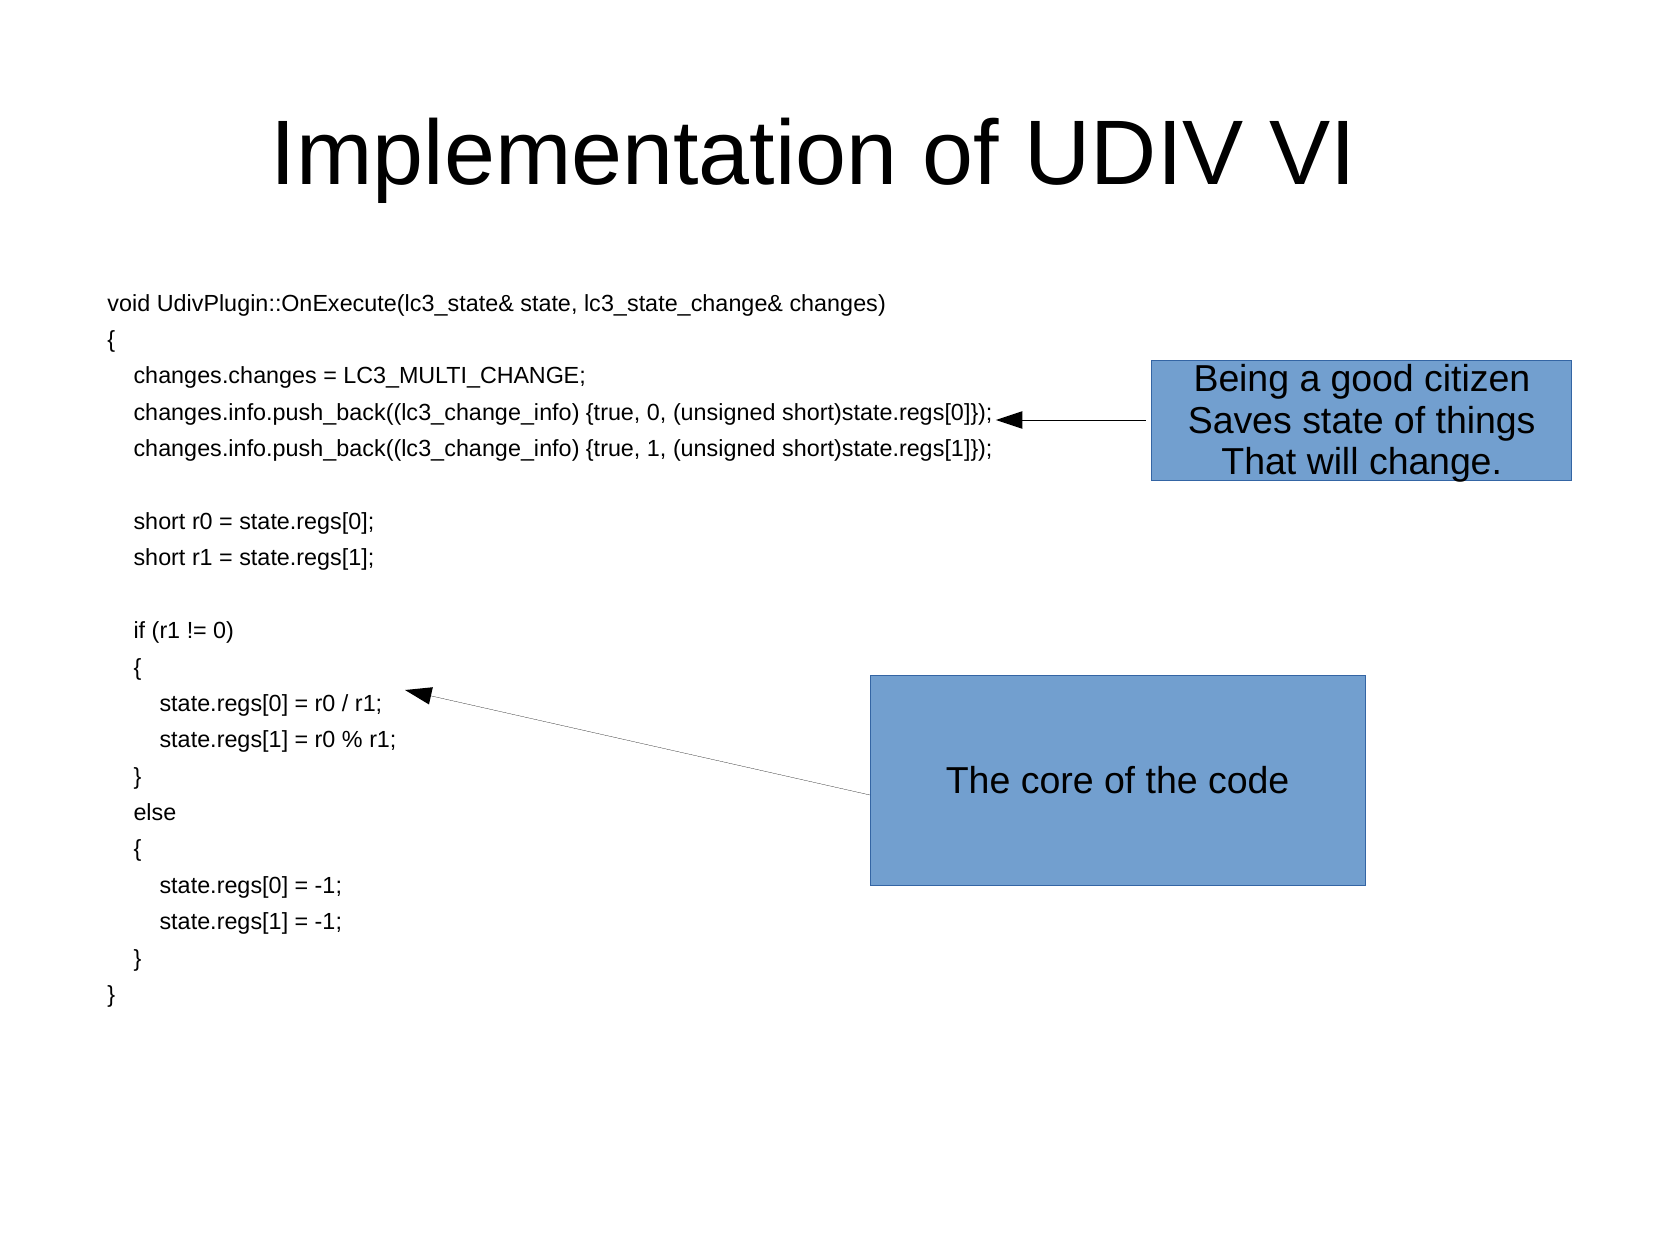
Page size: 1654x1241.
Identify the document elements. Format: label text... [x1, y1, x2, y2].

text_box The core of the code [870, 675, 1366, 886]
title Implementation of UDIV VI [82, 49, 1571, 257]
list void UdivPlugin::OnExecute(lc3_state& state, lc3_state_change& changes) { changes.changes = LC3_MULTI_CHANGE; changes.info.push_back((lc3_change_info) {true, 0, (unsigned short)state.regs[0]}); changes.info.push_back((lc3_change_info) {true, 1, (unsigned short)state.regs[1]}); short r0 = state.regs[0]; short r1 = state.regs[1]; if (r1 != 0) { state.regs[0] = r0 / r1; state.regs[1] = r0 % r1; } else { state.regs[0] = -1; state.regs[1] = -1; } } [82, 290, 1571, 1010]
text_box Being a good citizen Saves state of things That will change. [1151, 360, 1572, 481]
